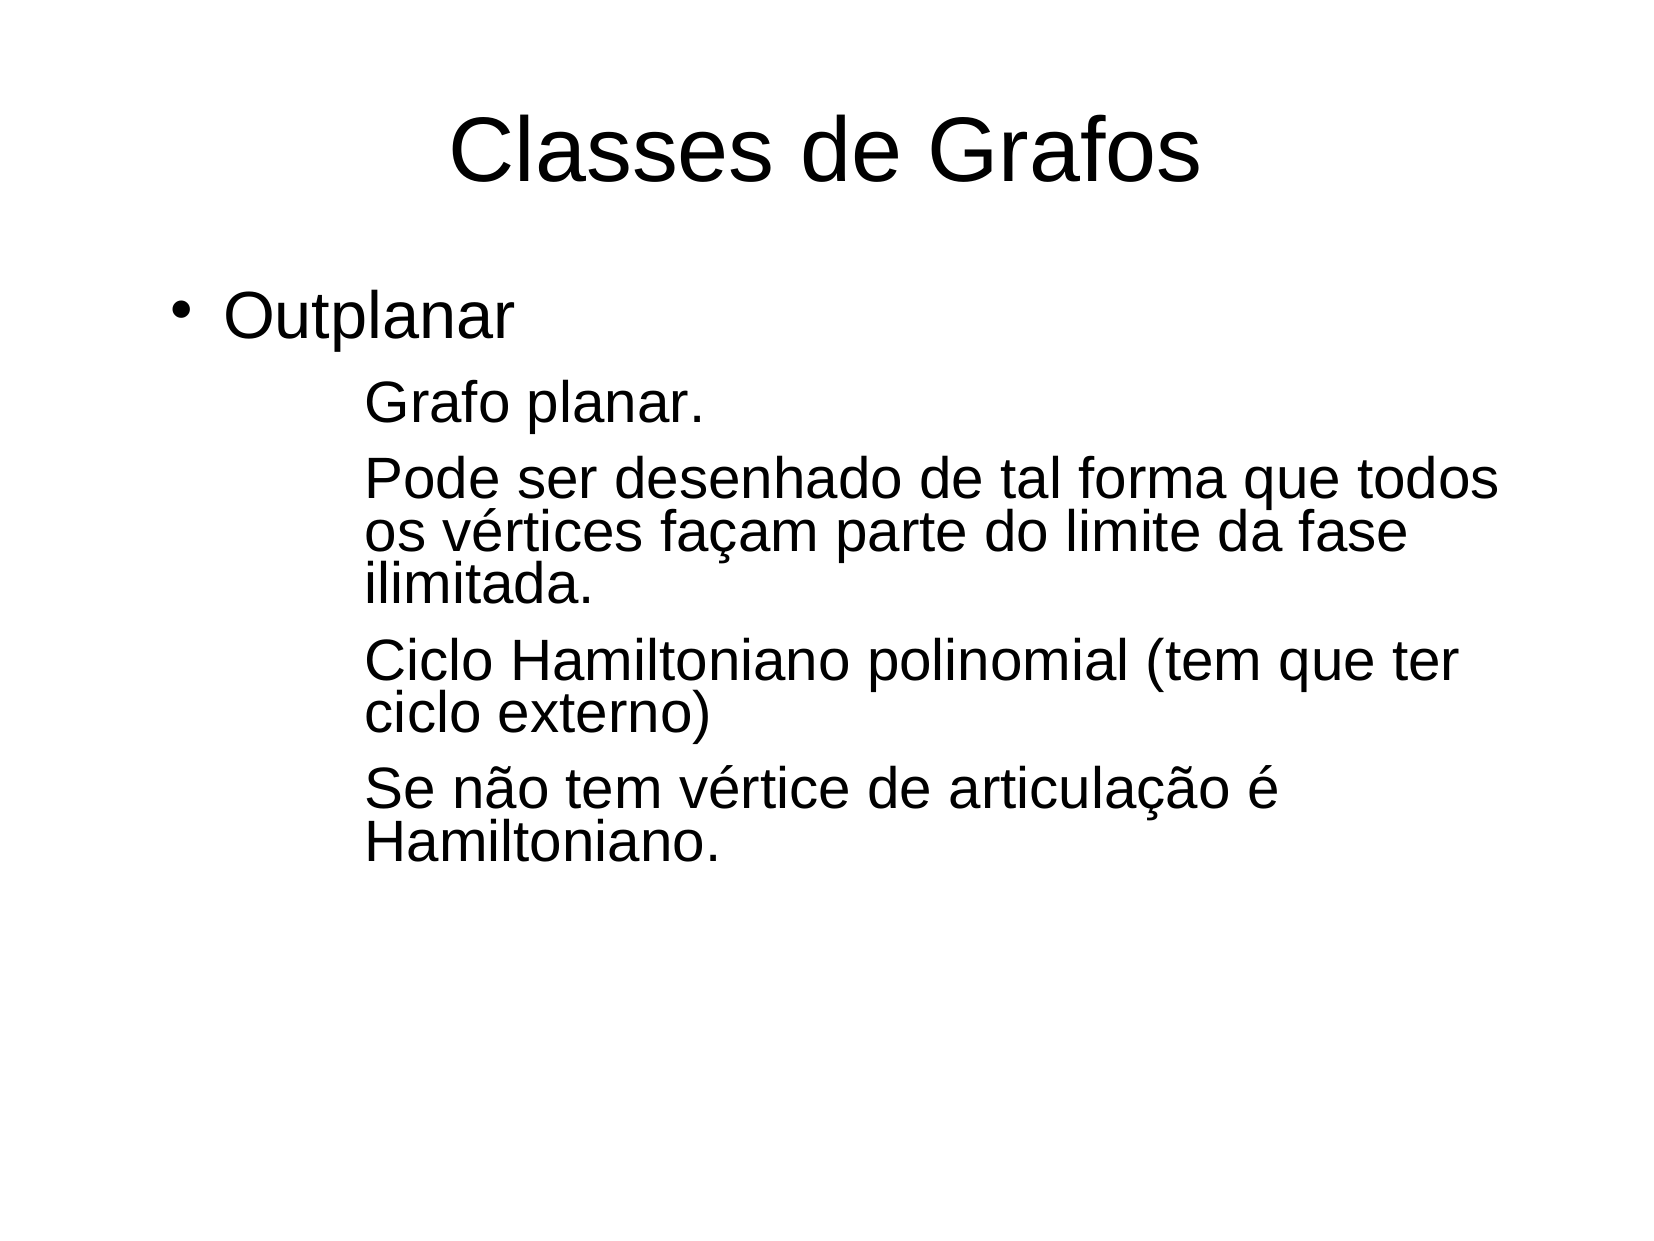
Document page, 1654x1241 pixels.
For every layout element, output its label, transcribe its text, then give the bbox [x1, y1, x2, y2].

title Classes de Grafos [82, 49, 1571, 256]
list Outplanar Grafo planar. Pode ser desenhado de tal forma que todos os vértices façam parte do limite da fase ilimitada. Ciclo Hamiltoniano polinomial (tem que ter ciclo externo) Se não tem vértice de articulação é Hamiltoniano. [82, 290, 1571, 1010]
